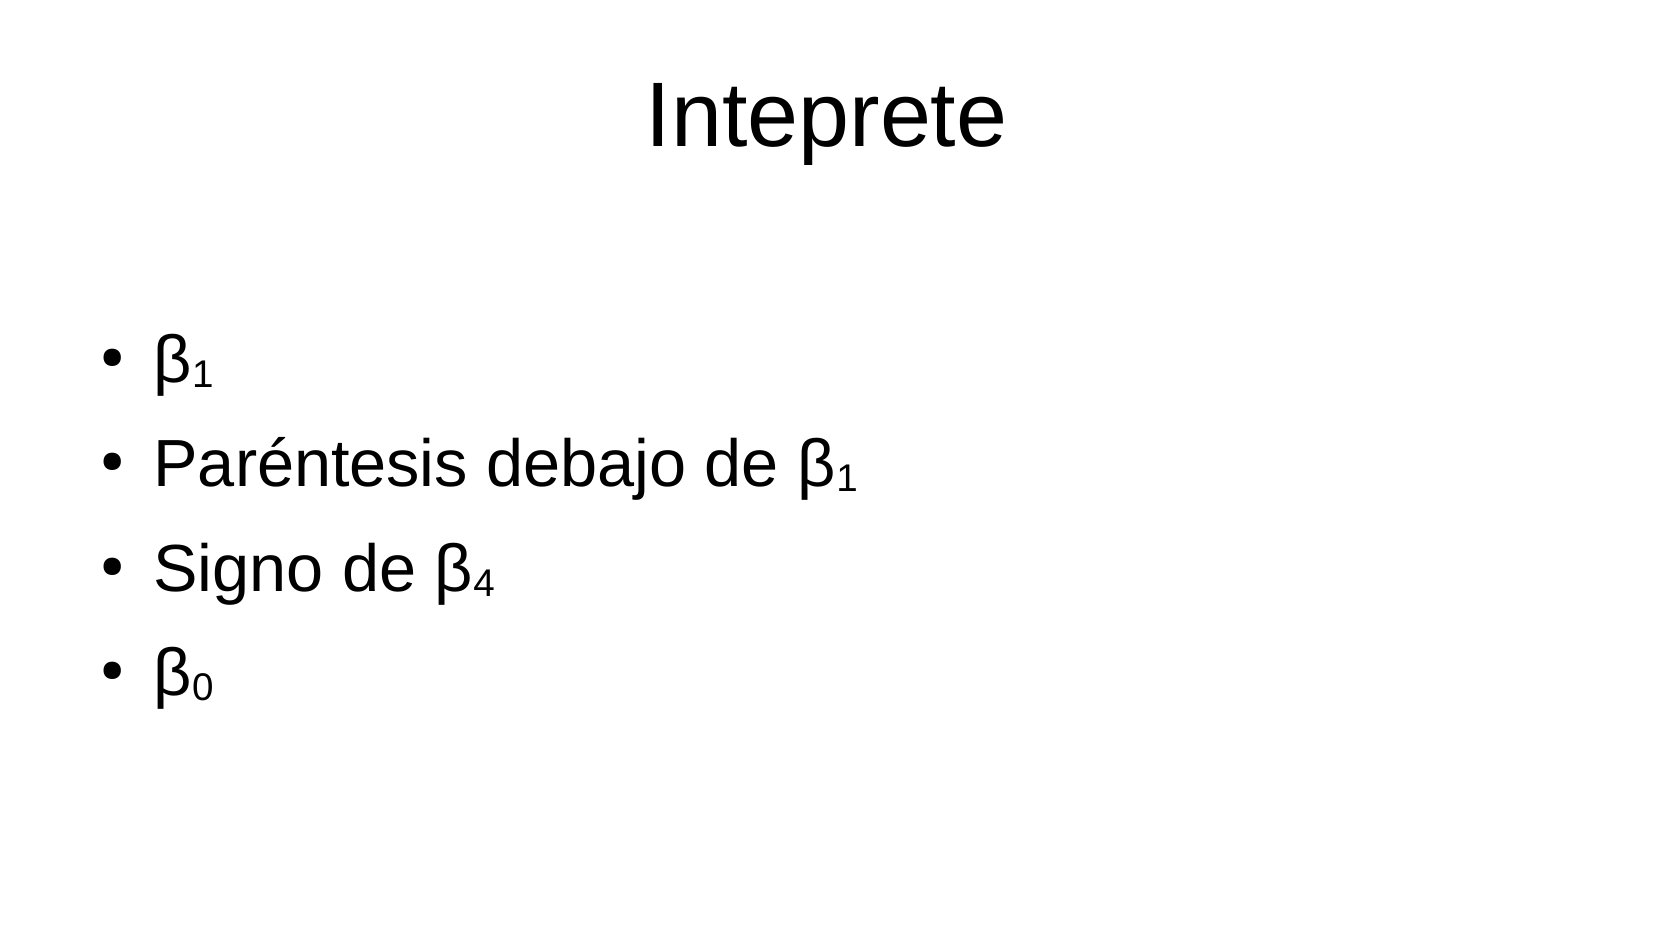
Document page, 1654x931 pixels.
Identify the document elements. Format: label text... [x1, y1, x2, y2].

title Inteprete [82, 37, 1571, 193]
list β1 Paréntesis debajo de β1 Signo de β4 β0 [82, 217, 1571, 758]
